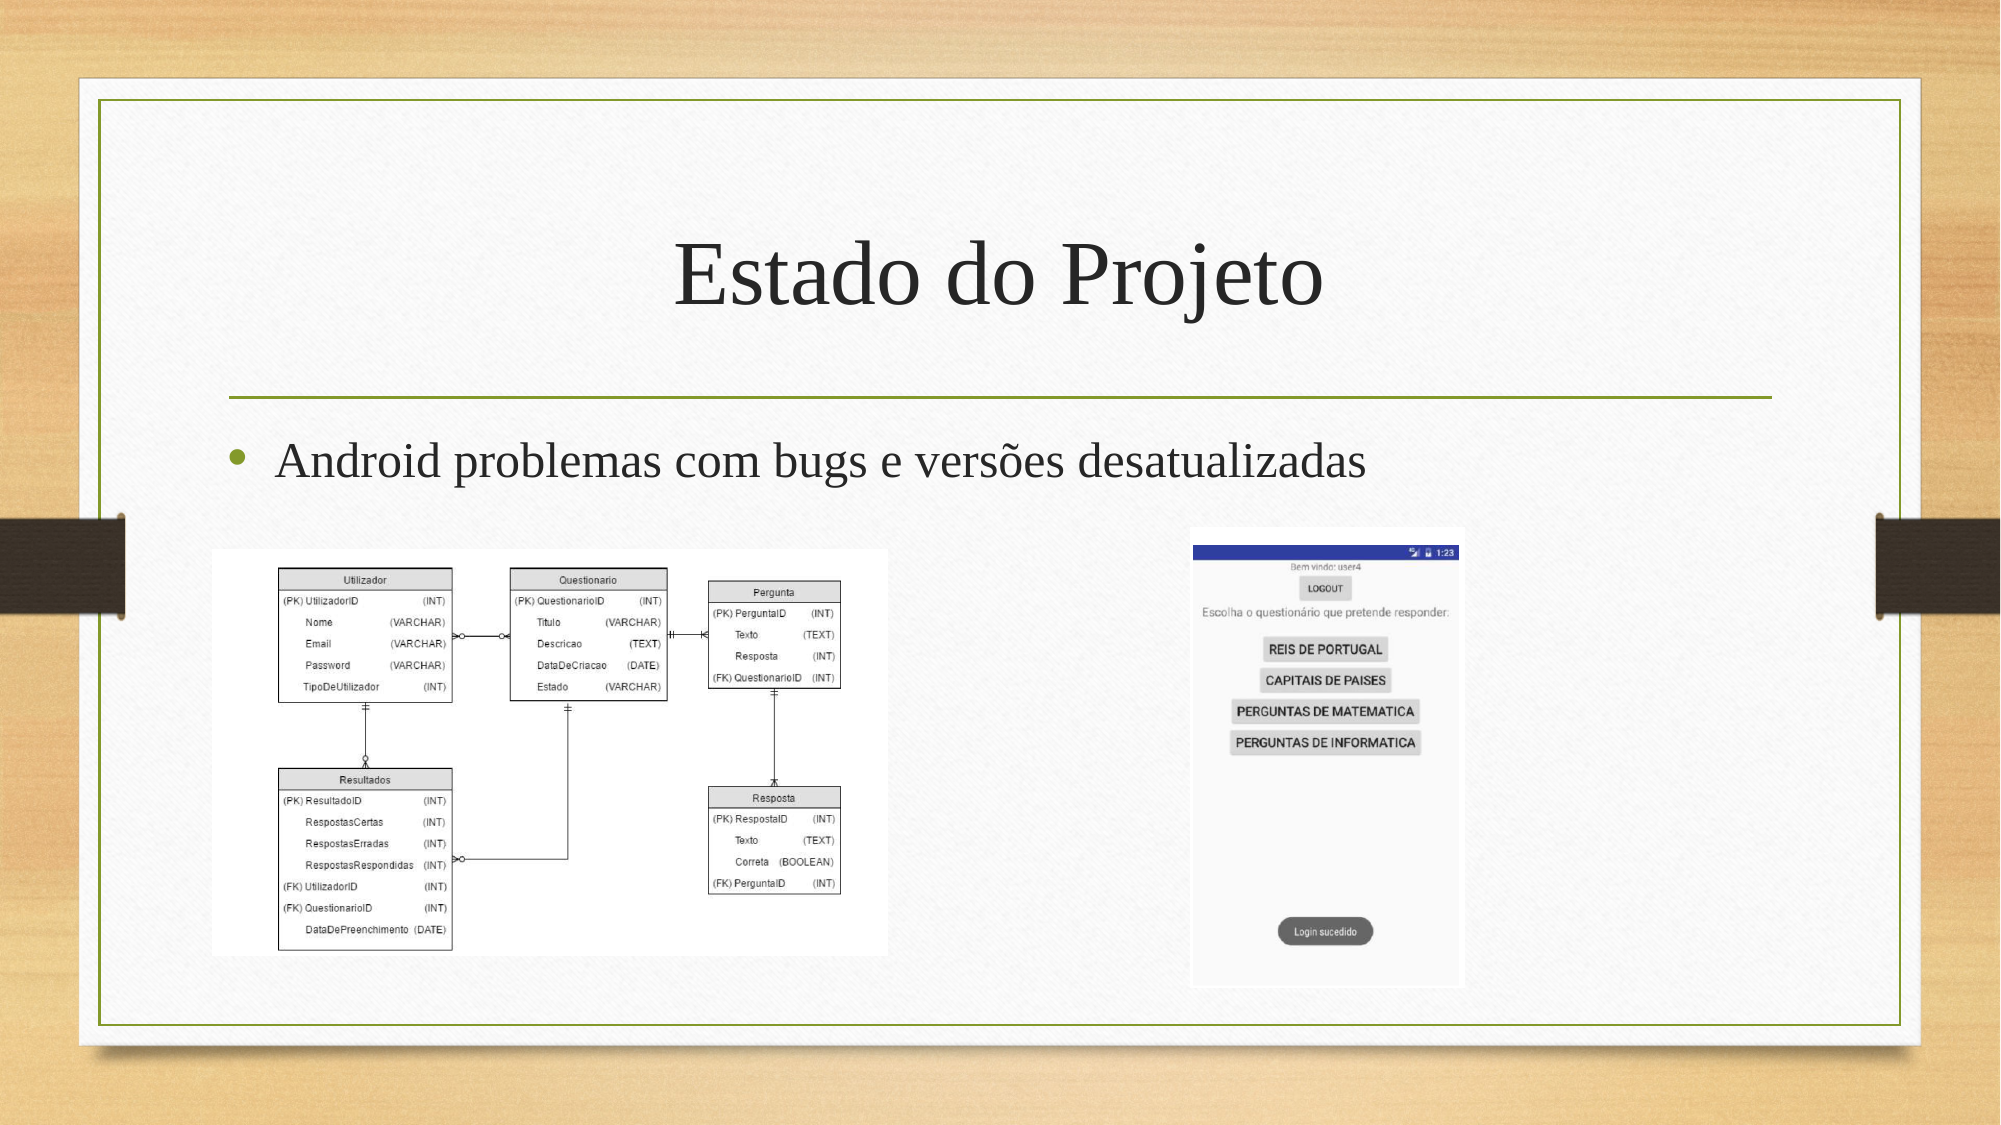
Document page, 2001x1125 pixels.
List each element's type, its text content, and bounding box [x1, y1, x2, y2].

picture [1190, 527, 1465, 989]
picture [212, 549, 888, 956]
title Estado do Projeto [212, 161, 1788, 376]
list Android problemas com bugs e versões desatualizadas [212, 419, 1788, 528]
